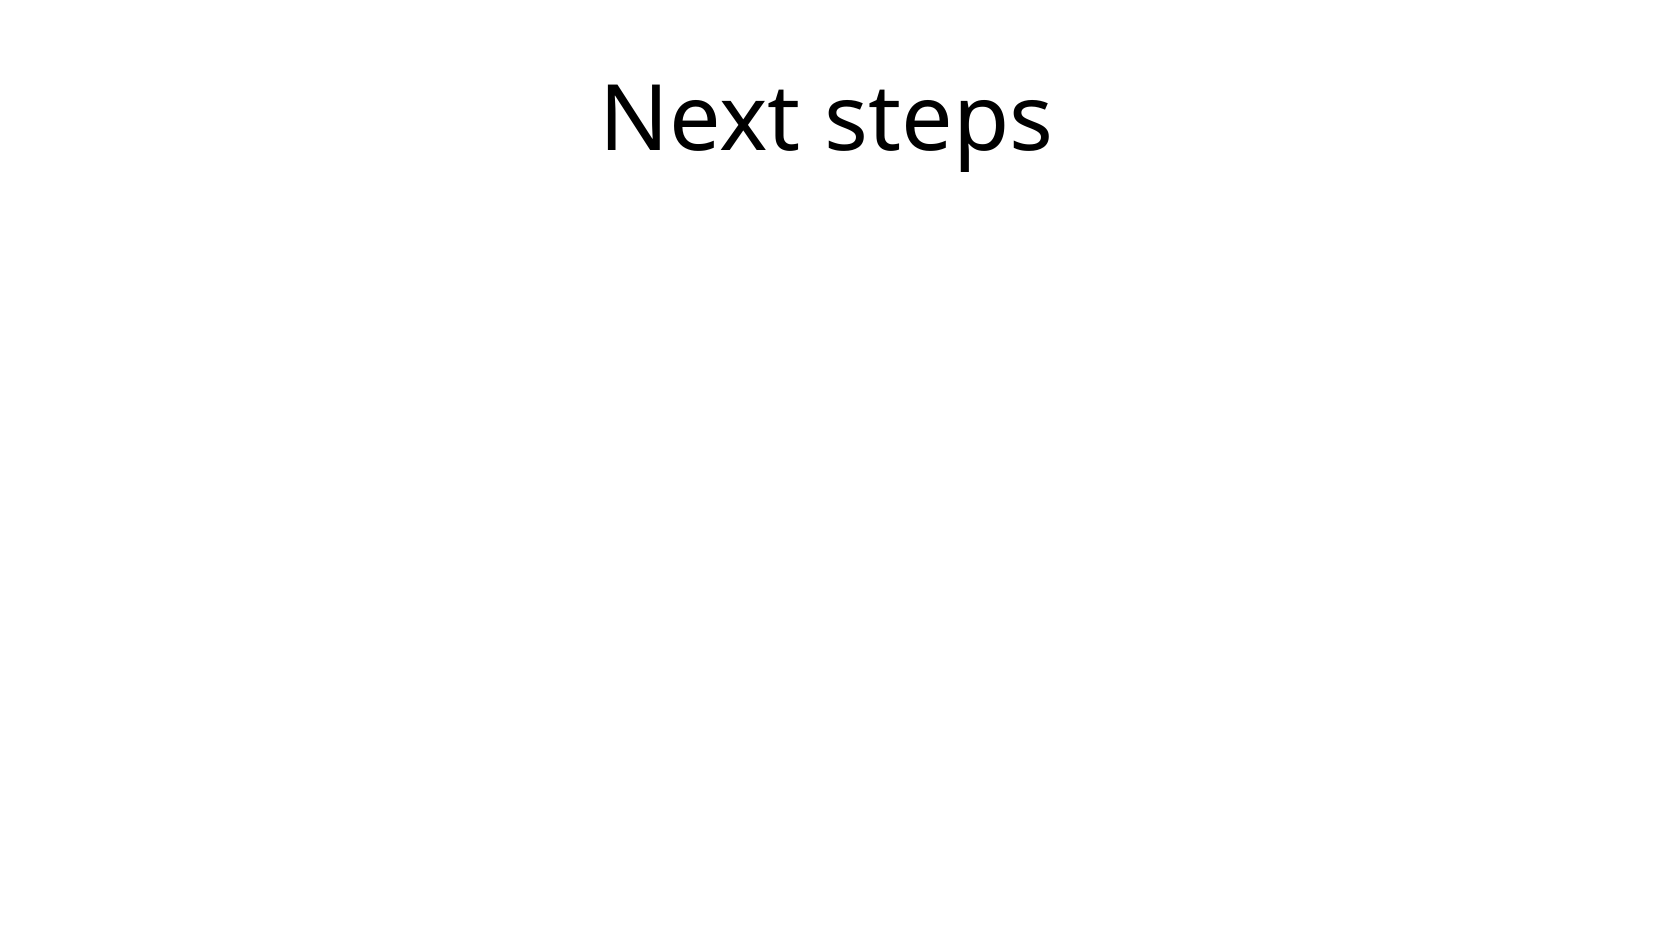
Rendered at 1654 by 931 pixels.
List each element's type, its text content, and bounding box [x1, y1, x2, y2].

title Next steps [82, 37, 1571, 193]
